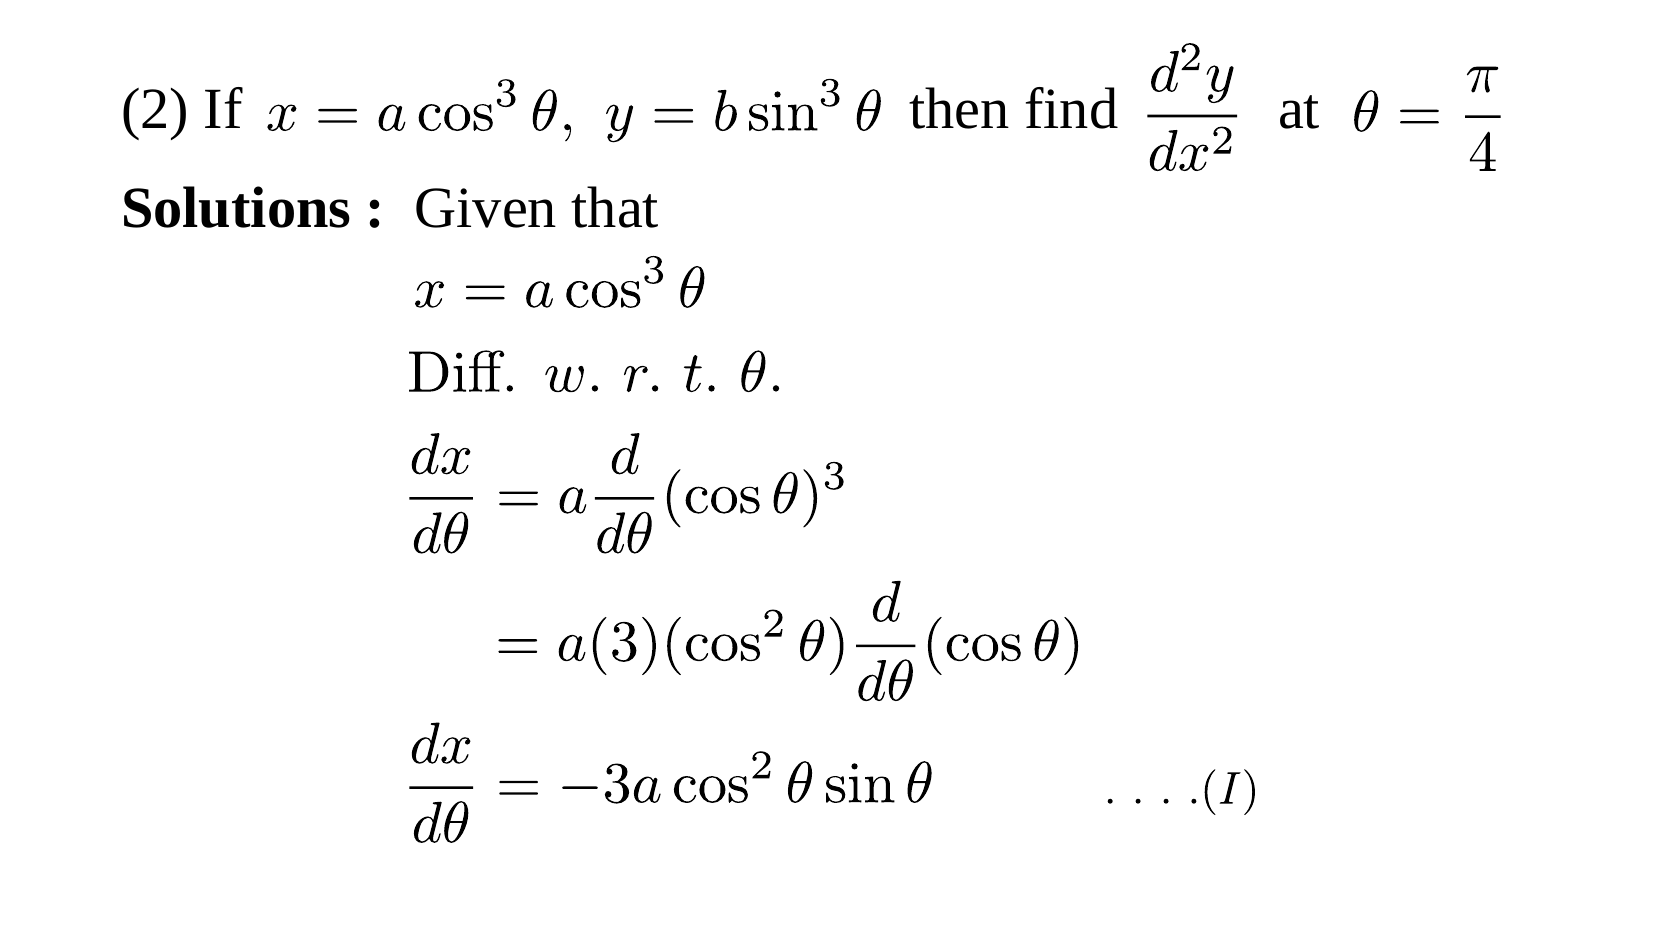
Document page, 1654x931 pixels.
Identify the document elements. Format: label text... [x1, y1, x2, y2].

text_box [1354, 66, 1501, 171]
title (2) If then find at Solutions : Given that [47, 37, 1607, 898]
text_box [409, 350, 780, 393]
text_box [409, 433, 844, 554]
text_box [498, 580, 1079, 702]
text_box [409, 722, 932, 843]
text_box [414, 255, 705, 308]
text_box [1147, 43, 1238, 172]
text_box [1106, 769, 1255, 816]
text_box [267, 78, 881, 143]
